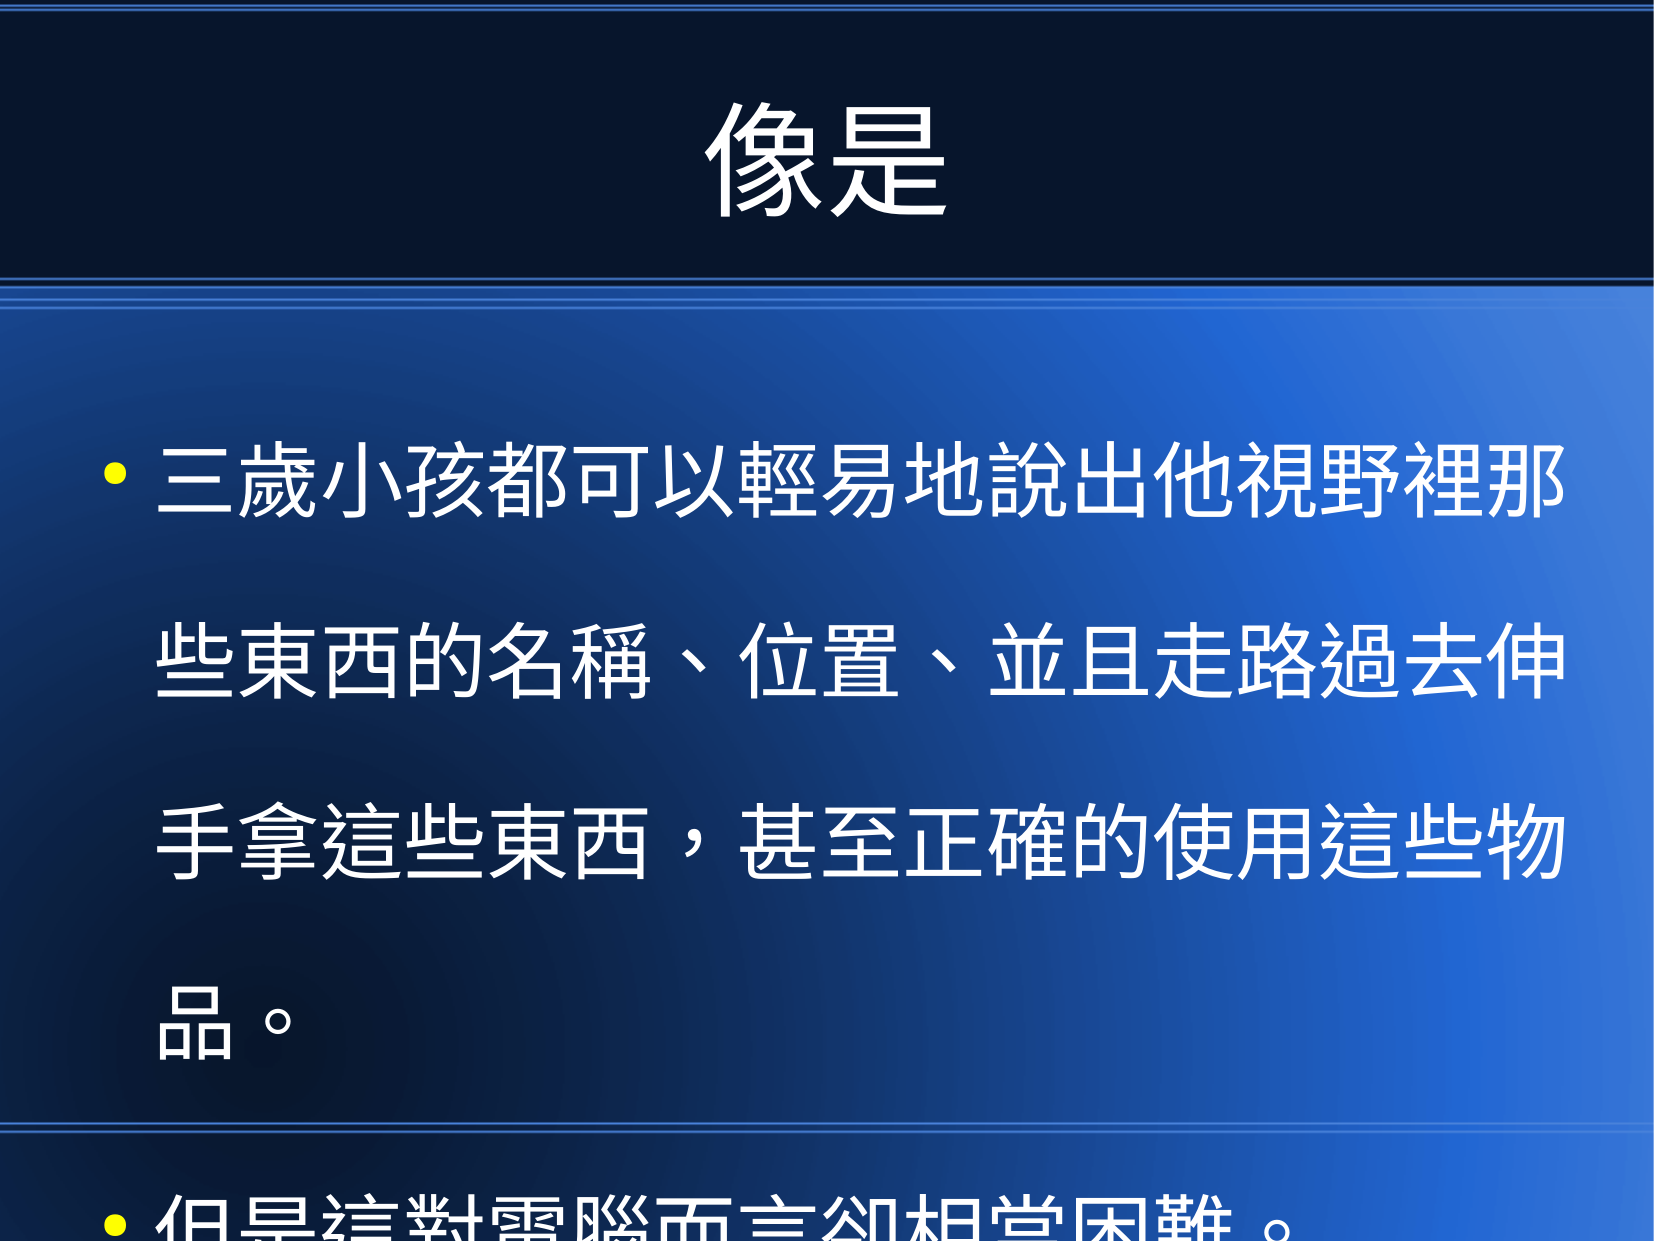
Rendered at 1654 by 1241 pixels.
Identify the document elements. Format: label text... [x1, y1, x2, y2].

list 三歲小孩都可以輕易地說出他視野裡那些東西的名稱、位置、並且走路過去伸手拿這些東西，甚至正確的使用這些物品。 但是這對電腦而言卻相當困難。 [82, 355, 1571, 1241]
title 像是 [82, 49, 1571, 257]
picture [0, 0, 1654, 1241]
